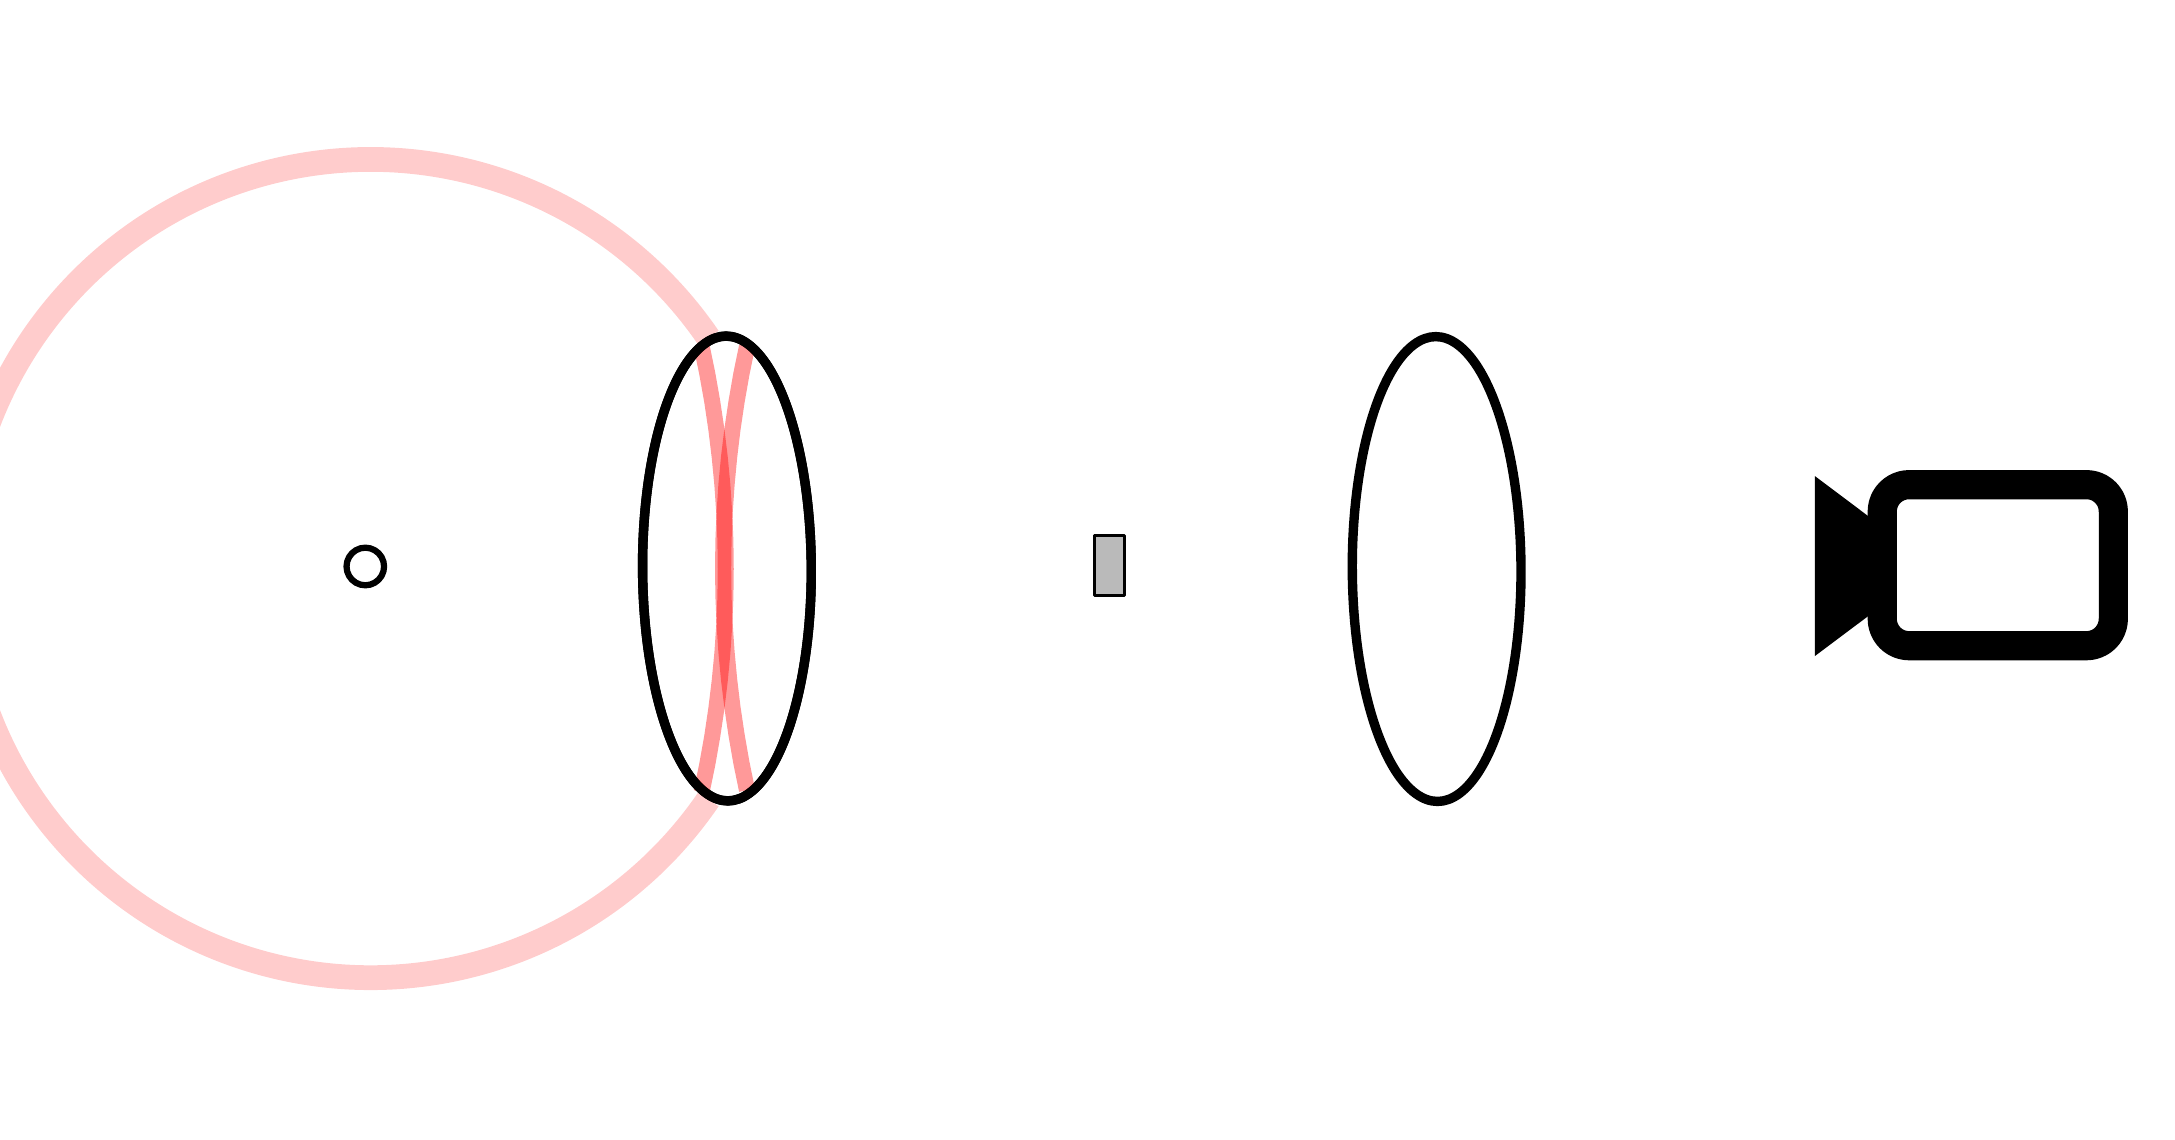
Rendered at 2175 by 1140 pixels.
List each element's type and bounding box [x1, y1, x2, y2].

text_box [648, 341, 806, 796]
text_box [0, 0, 1747, 1140]
text_box [1882, 484, 2114, 646]
text_box [1814, 476, 1875, 657]
